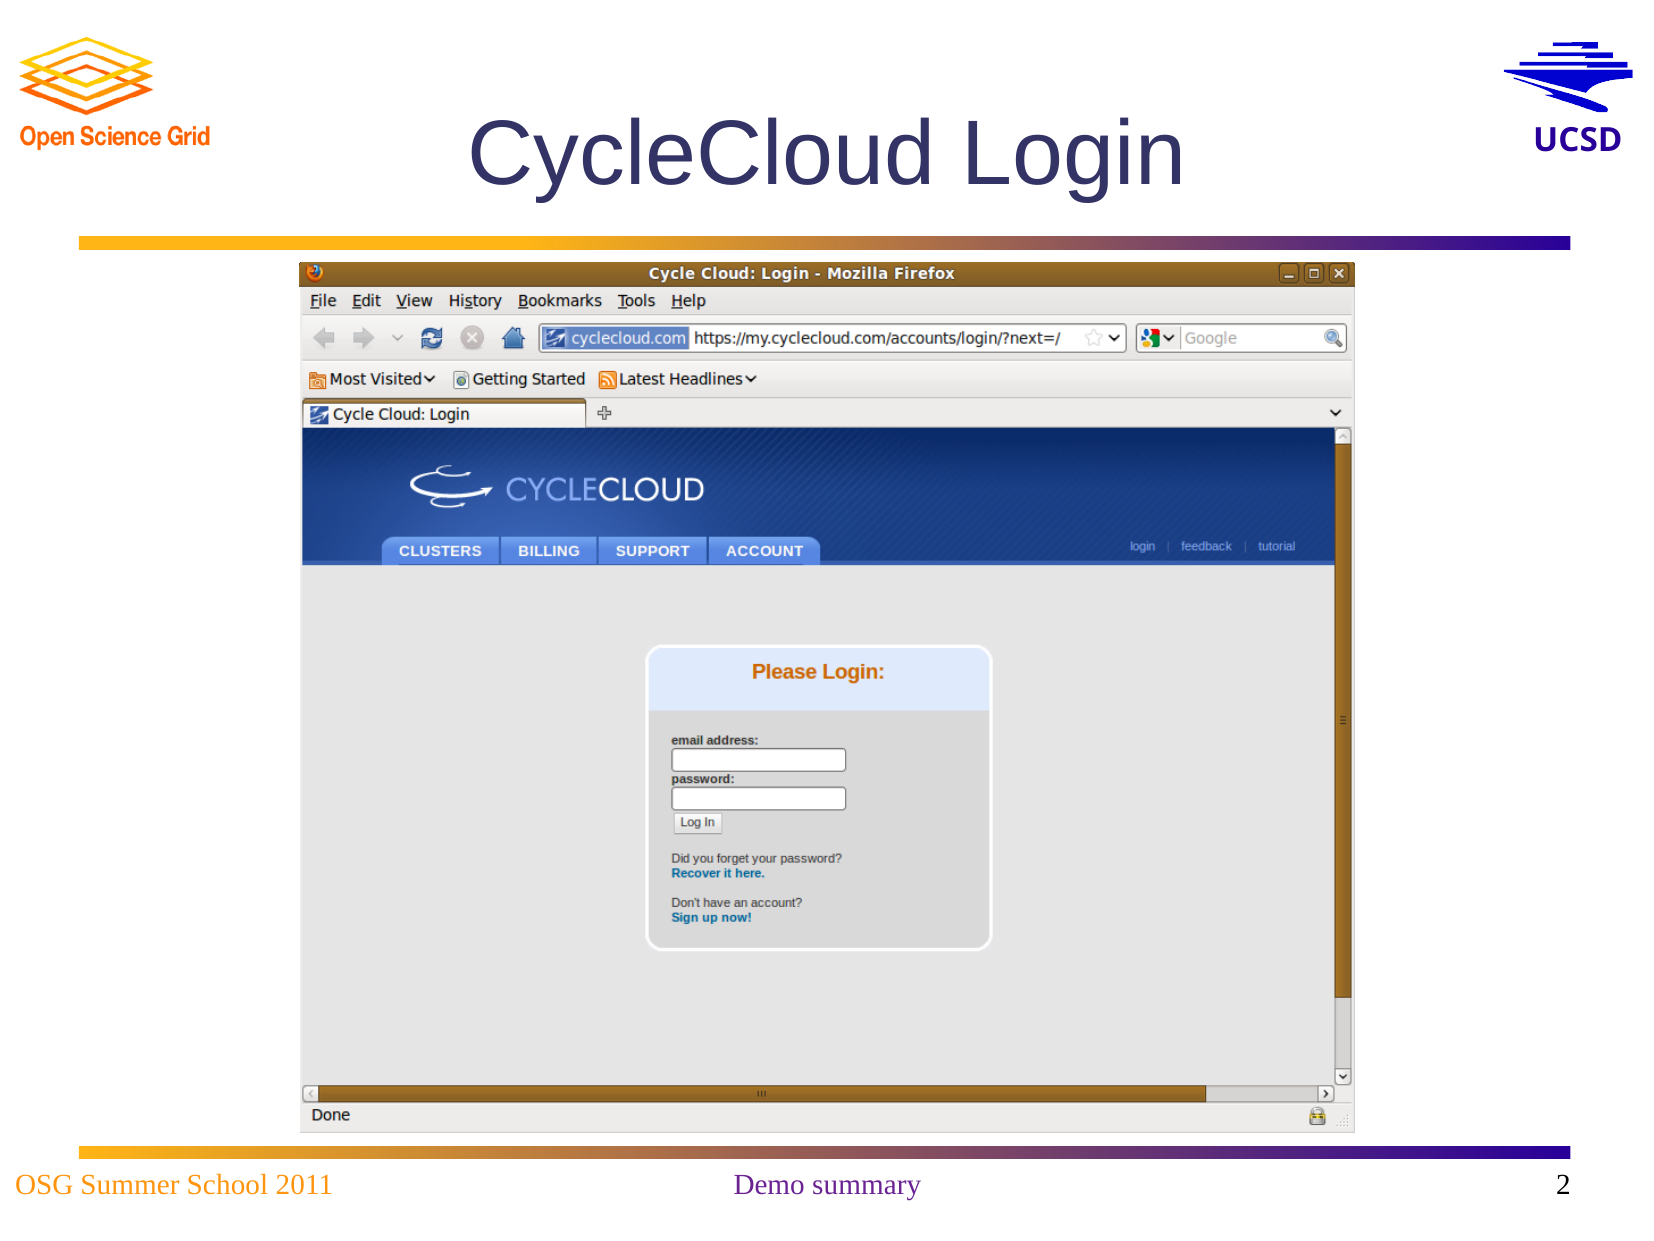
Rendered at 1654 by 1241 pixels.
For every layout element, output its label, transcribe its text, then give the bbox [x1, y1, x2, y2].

picture [1495, 42, 1637, 118]
picture [299, 262, 1355, 1134]
picture [0, 14, 229, 167]
title CycleCloud Login [82, 49, 1571, 257]
